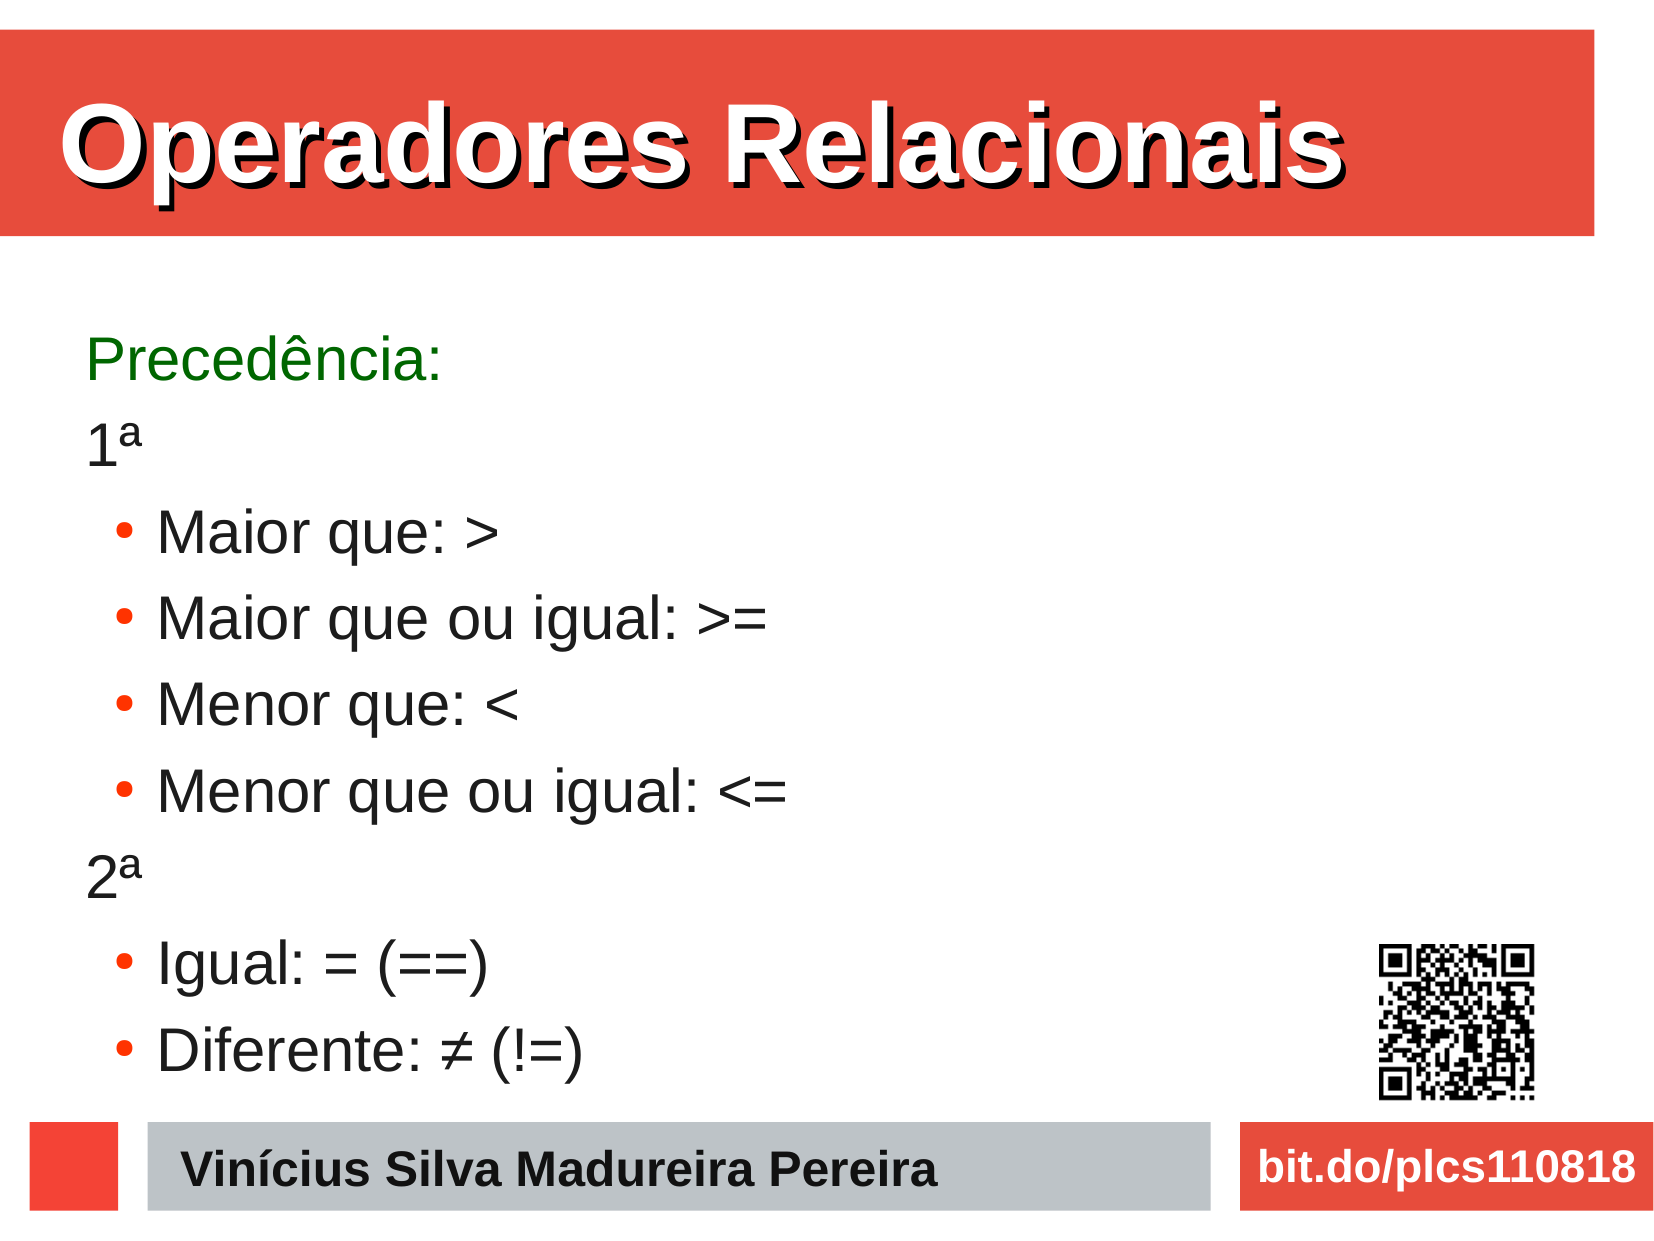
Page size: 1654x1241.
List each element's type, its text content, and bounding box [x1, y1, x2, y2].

text_box Vinícius Silva Madureira Pereira [165, 1133, 1170, 1205]
title Operadores Relacionais [59, 59, 1595, 207]
picture [1379, 944, 1536, 1102]
text_box bit.do/plcs110818 [1228, 1133, 1654, 1205]
list Precedência: 1ª Maior que: > Maior que ou igual: >= Menor que: < Menor que ou igual: <= 2ª Igual: = (==) Diferente: ≠ (!=) [59, 324, 1565, 1093]
